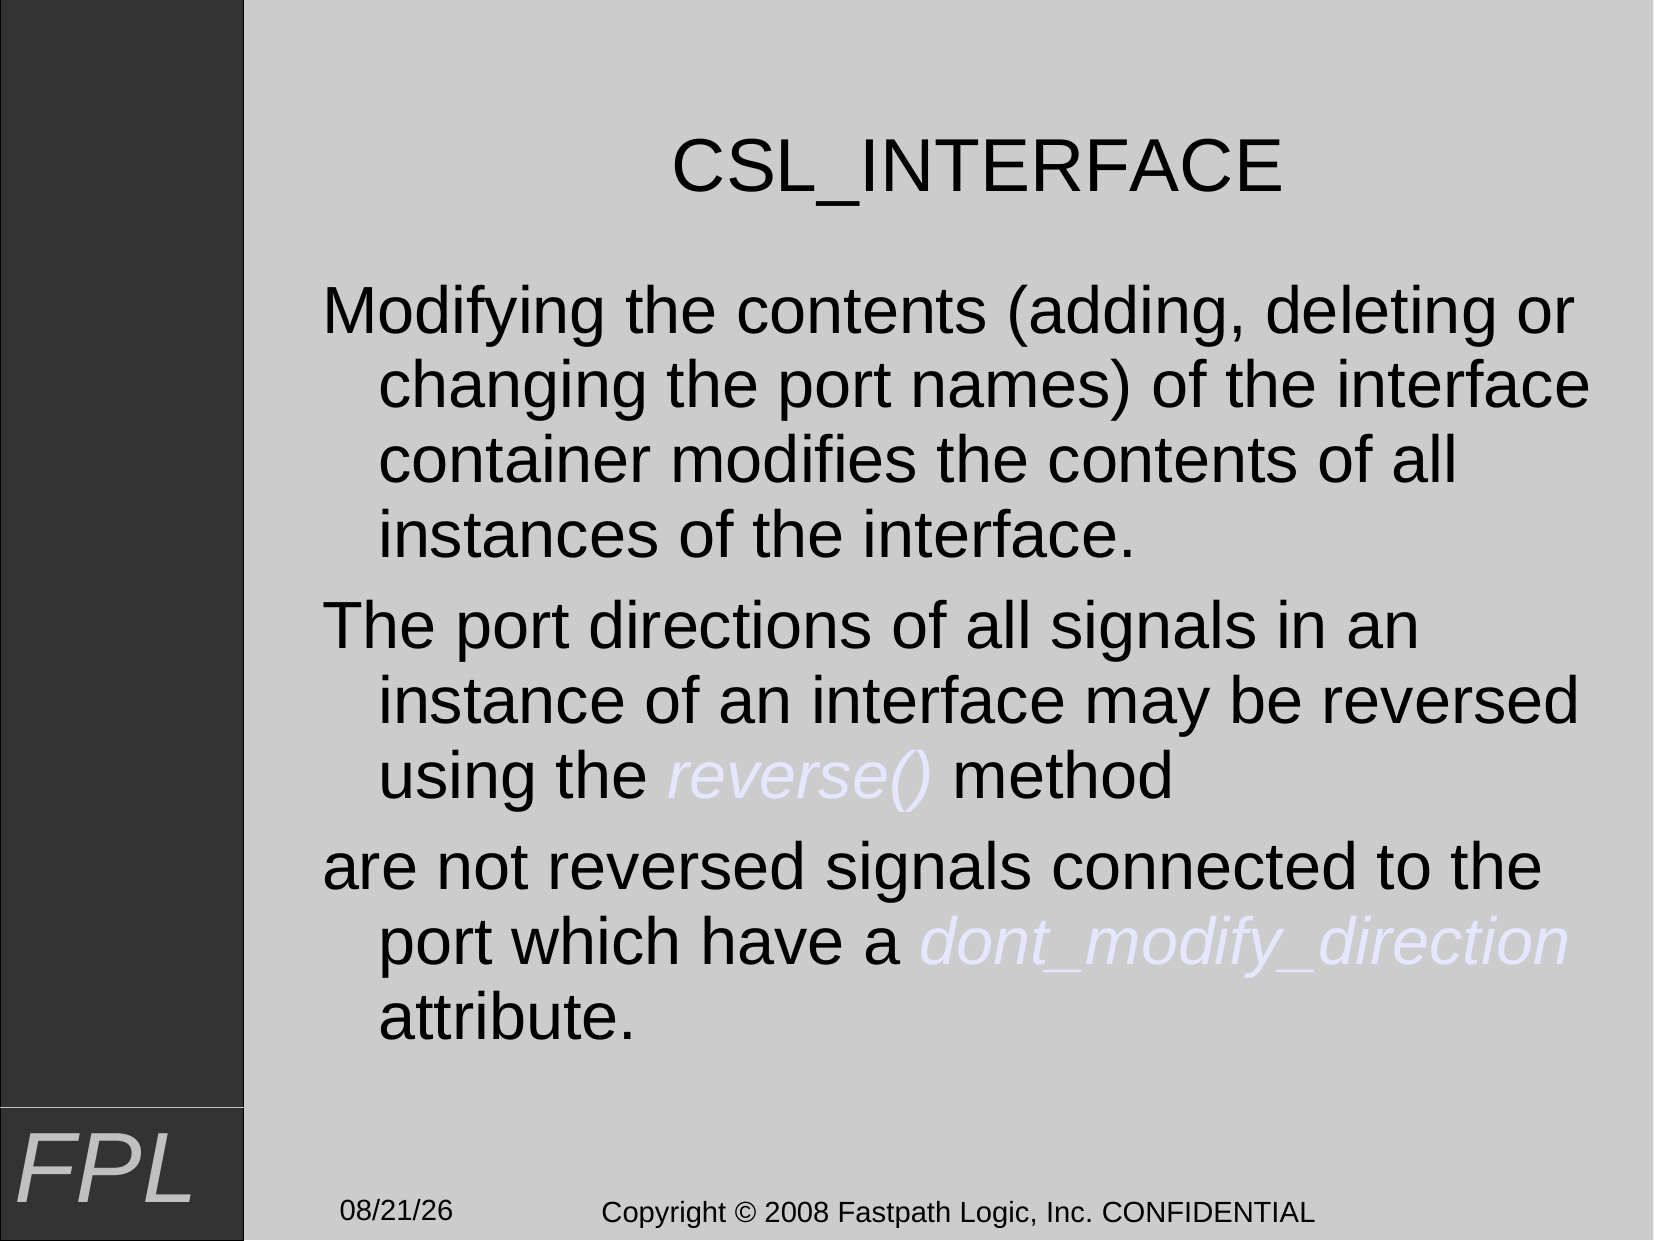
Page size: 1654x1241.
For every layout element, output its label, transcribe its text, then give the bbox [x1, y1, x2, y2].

title CSL_INTERFACE [427, 57, 1530, 272]
list Modifying the contents (adding, deleting or changing the port names) of the interface container modifies the contents of all instances of the interface. The port directions of all signals in an instance of an interface may be reversed using the reverse() method are not reversed signals connected to the port which have a dont_modify_direction attribute. [322, 272, 1635, 1179]
